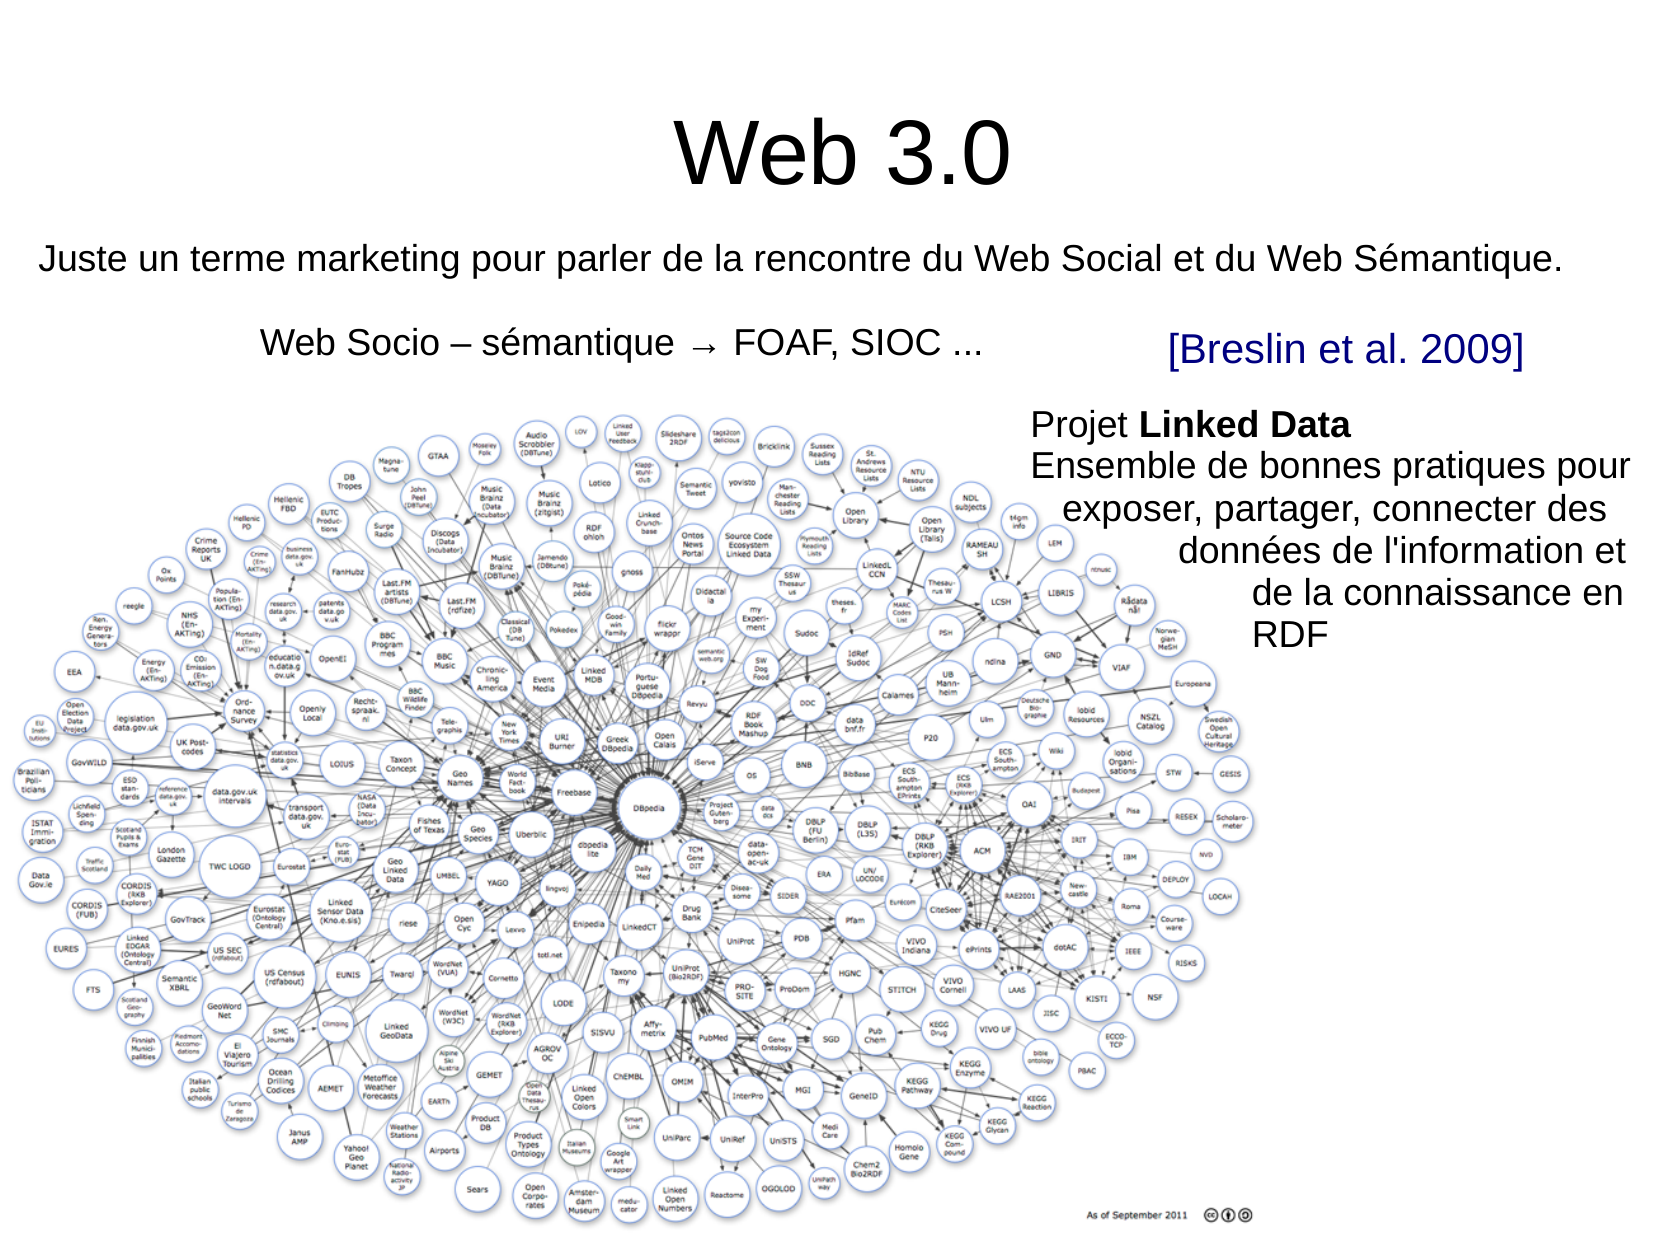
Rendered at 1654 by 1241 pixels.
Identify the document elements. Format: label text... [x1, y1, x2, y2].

text_box Juste un terme marketing pour parler de la rencontre du Web Social et du Web Sémantique. Web Socio – sémantique → FOAF, SIOC ... [23, 230, 1580, 372]
text_box Projet Linked Data Ensemble de bonnes pratiques pour exposer, partager, connecter des données de l'information et de la connaissance en RDF [1015, 395, 1652, 663]
picture [0, 403, 1270, 1241]
text_box [Breslin et al. 2009] [1152, 318, 1540, 381]
title Web 3.0 [82, 49, 1571, 230]
